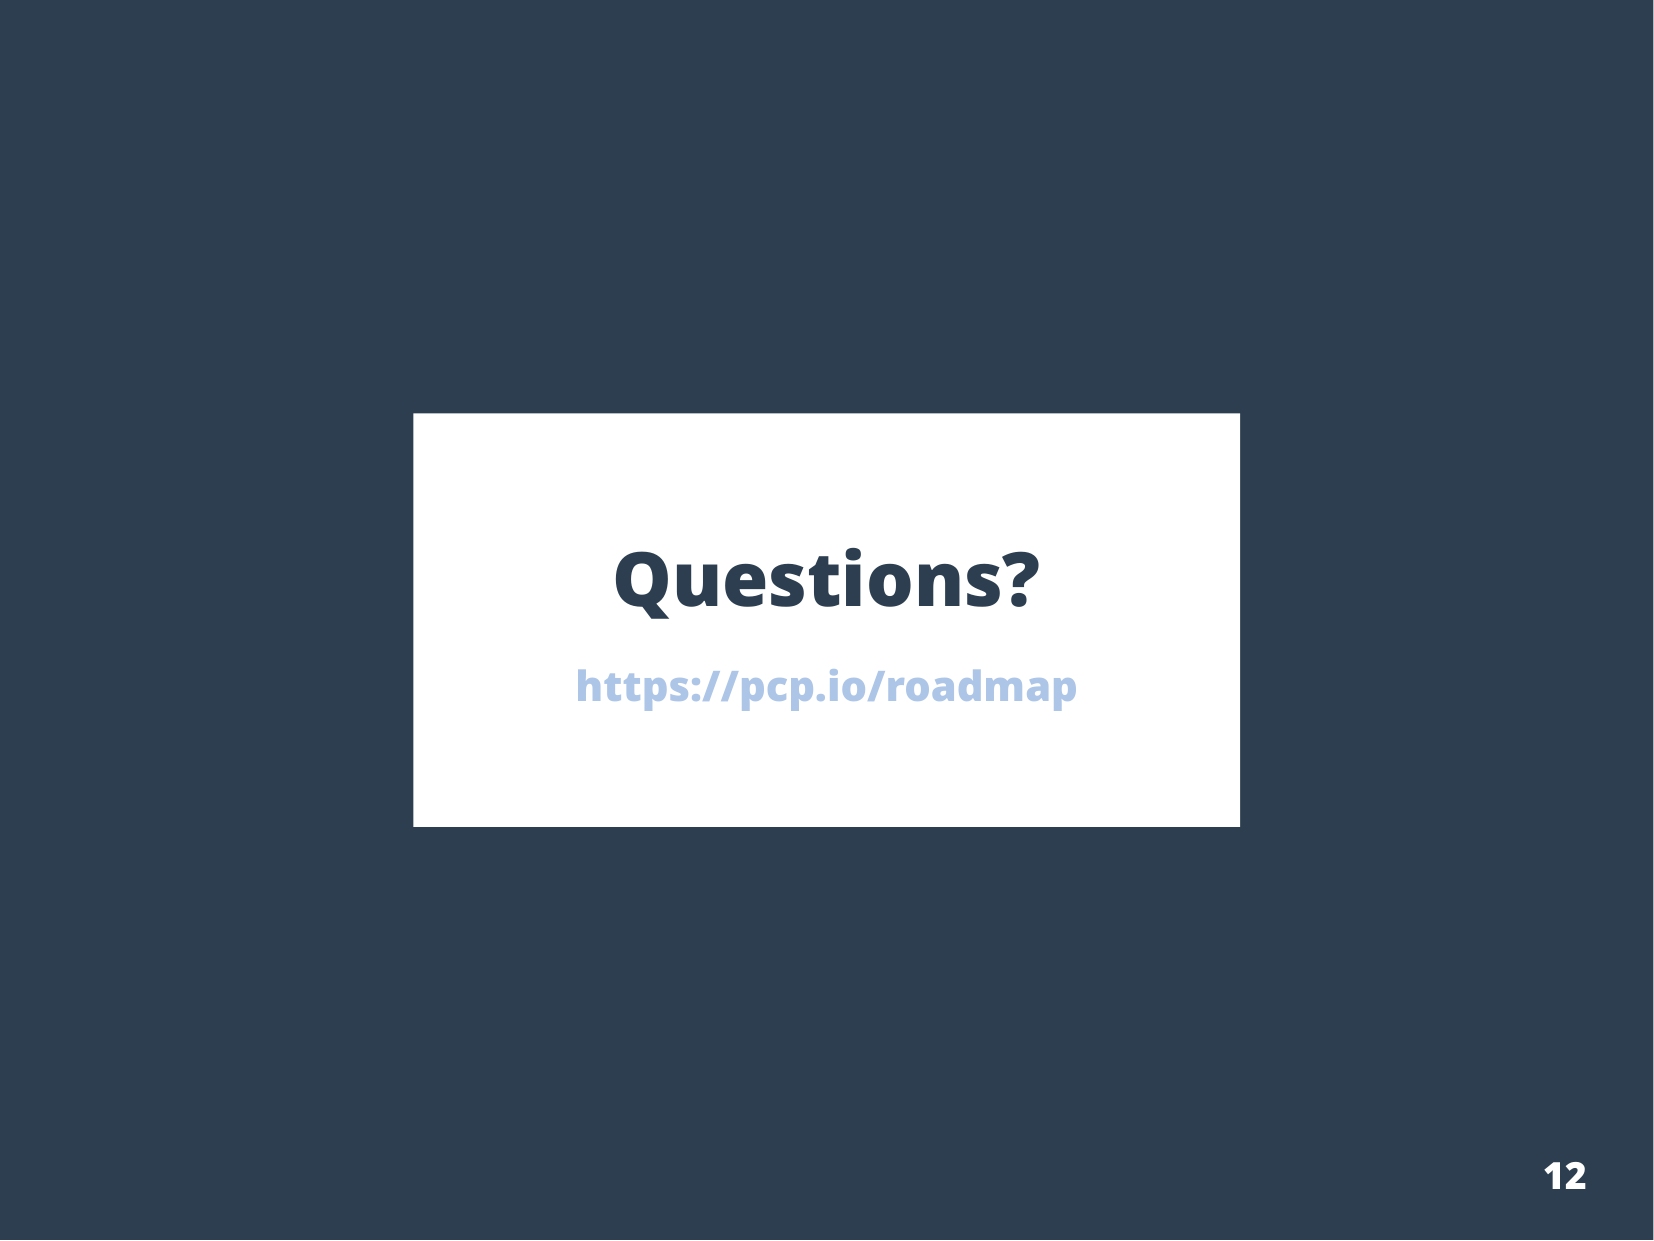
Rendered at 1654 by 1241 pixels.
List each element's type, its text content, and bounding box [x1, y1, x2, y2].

title Questions? https://pcp.io/roadmap [442, 442, 1211, 798]
